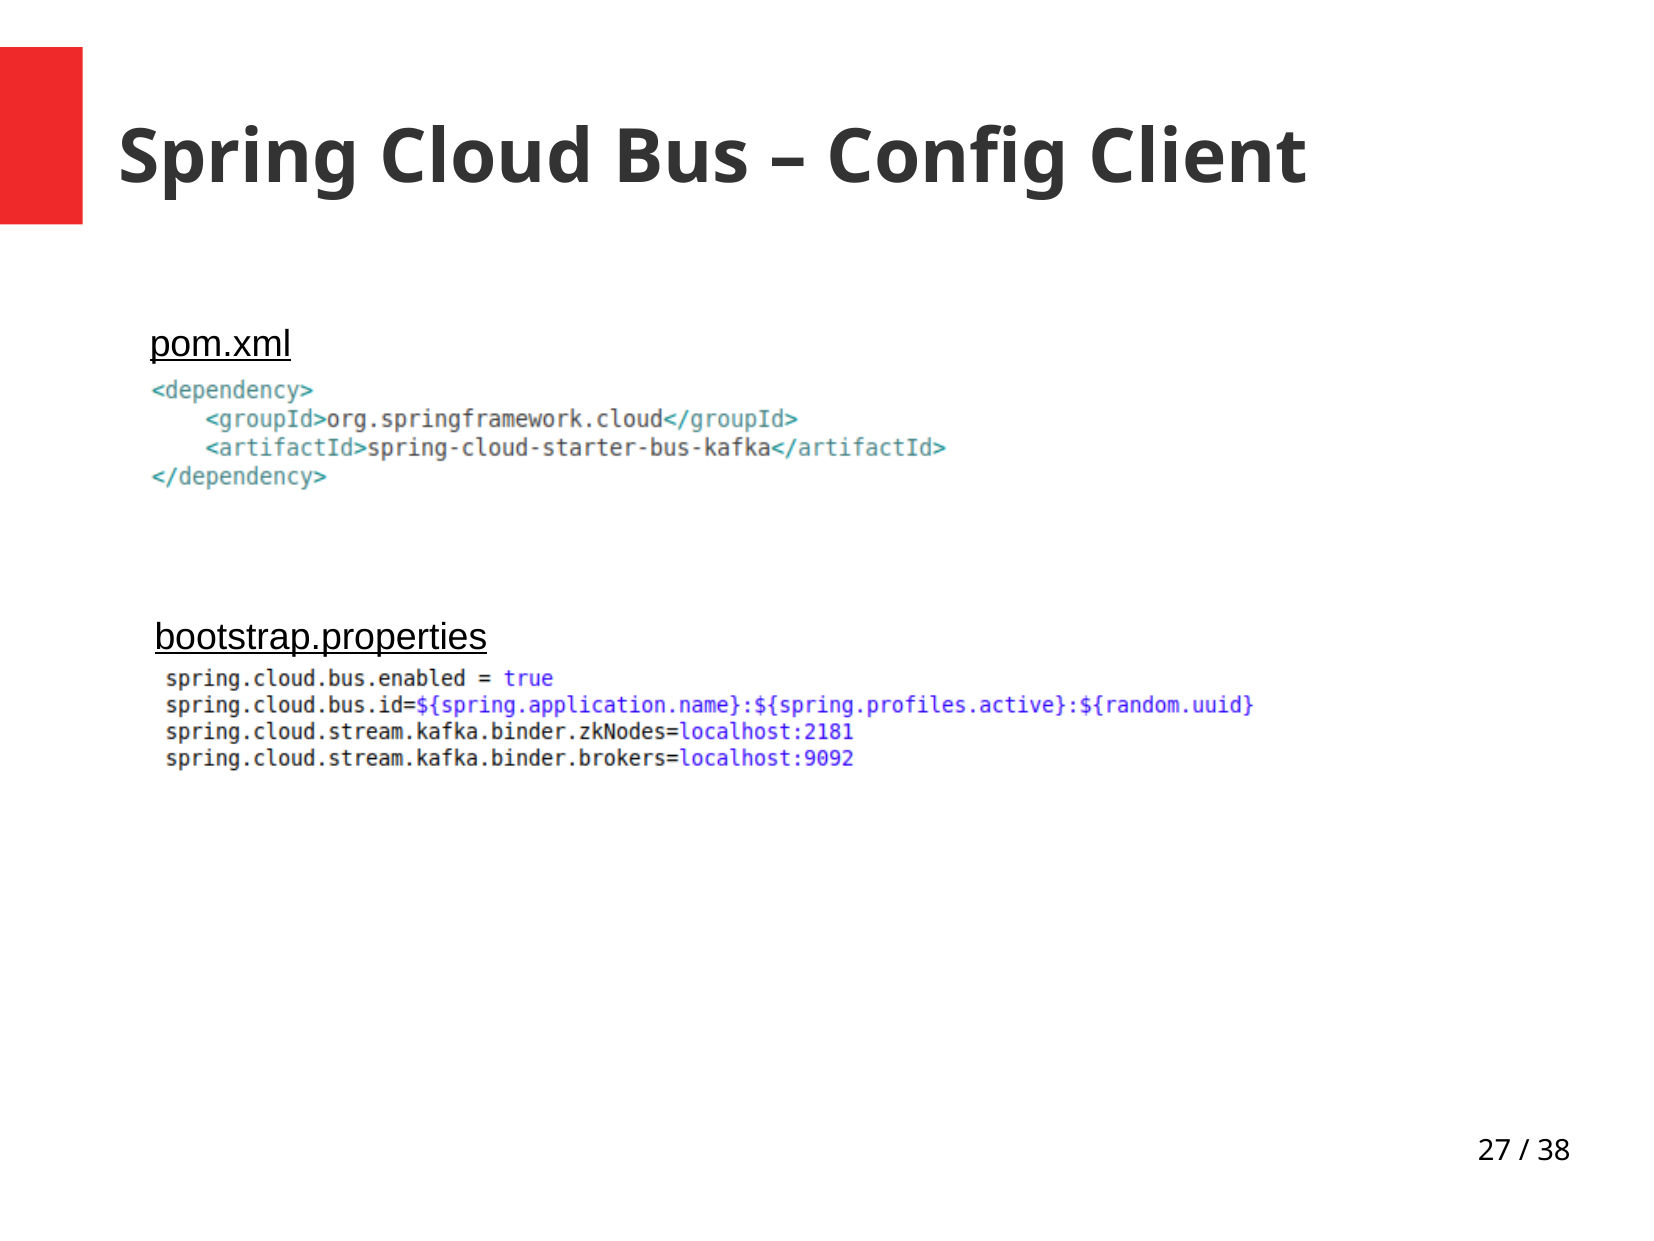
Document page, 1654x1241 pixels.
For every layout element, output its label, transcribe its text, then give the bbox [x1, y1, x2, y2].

title Spring Cloud Bus – Config Client [118, 49, 1571, 257]
picture [139, 608, 1261, 781]
picture [135, 314, 995, 496]
